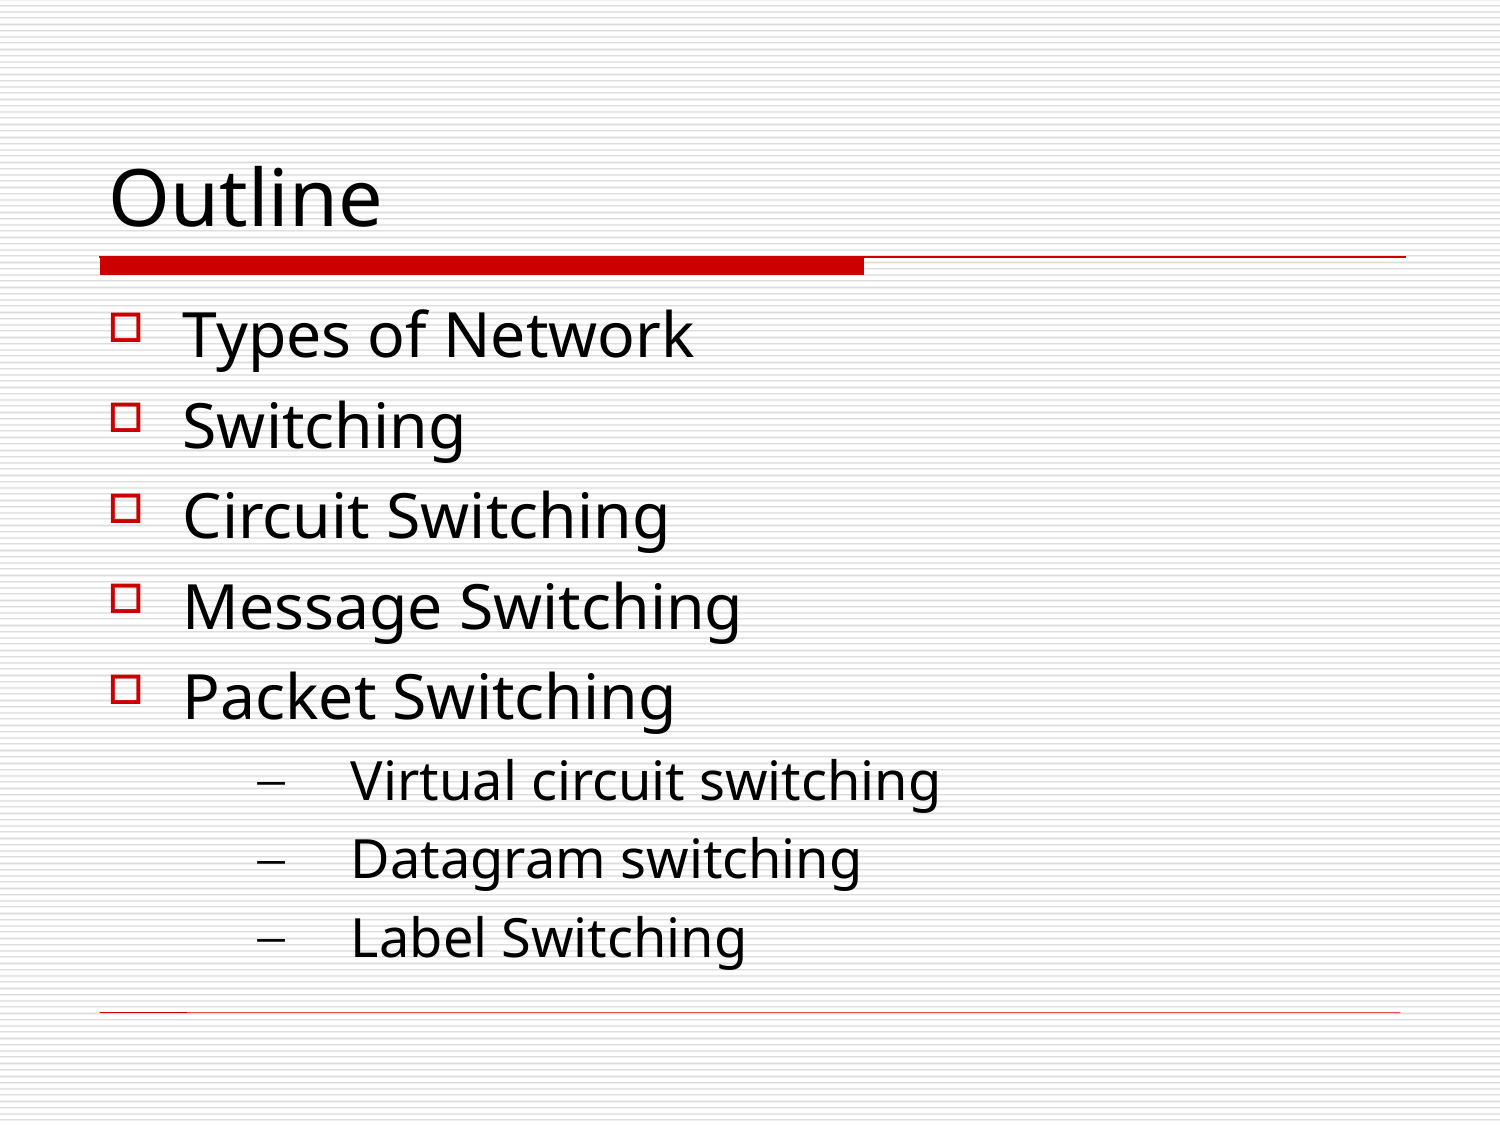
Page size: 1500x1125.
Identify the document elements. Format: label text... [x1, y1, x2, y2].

list Types of Network Switching Circuit Switching Message Switching Packet Switching Virtual circuit switching Datagram switching Label Switching [92, 287, 1406, 988]
picture [0, 0, 1500, 1125]
title Outline [94, 50, 1407, 250]
